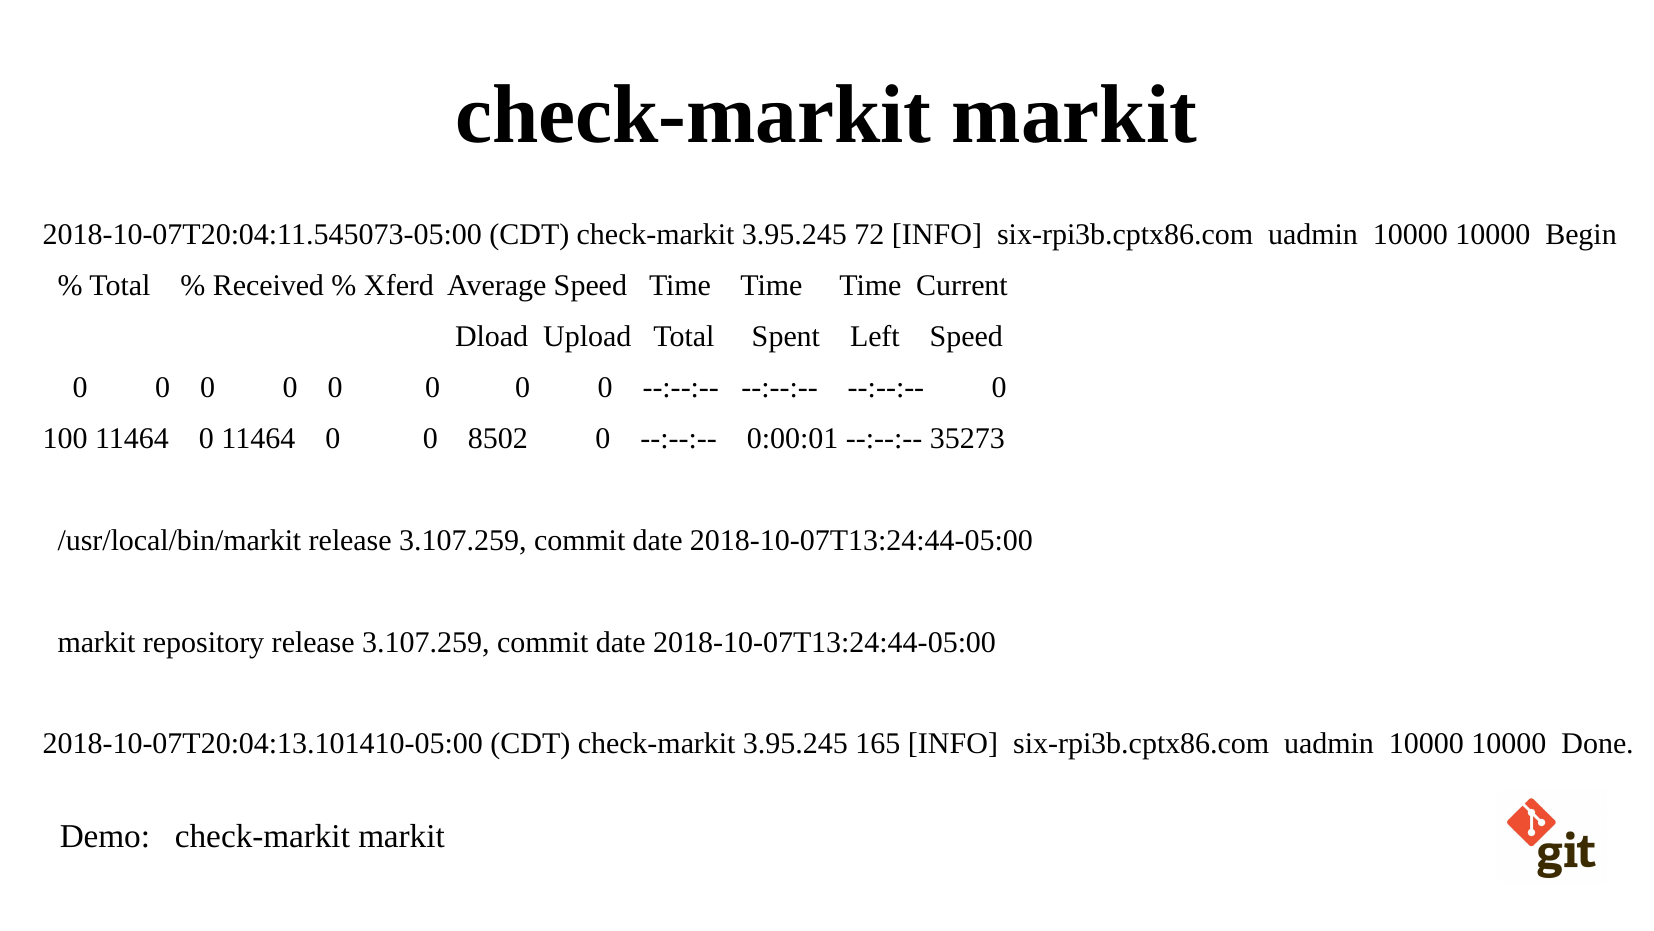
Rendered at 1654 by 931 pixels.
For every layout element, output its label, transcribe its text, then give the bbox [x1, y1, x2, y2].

title check-markit markit [82, 37, 1571, 193]
list 2018-10-07T20:04:11.545073-05:00 (CDT) check-markit 3.95.245 72 [INFO] six-rpi3b.cptx86.com uadmin 10000 10000 Begin % Total % Received % Xferd Average Speed Time Time Time Current Dload Upload Total Spent Left Speed 0 0 0 0 0 0 0 0 --:--:-- --:--:-- --:--:-- 0 100 11464 0 11464 0 0 8502 0 --:--:-- 0:00:01 --:--:-- 35273 /usr/local/bin/markit release 3.107.259, commit date 2018-10-07T13:24:44-05:00 markit repository release 3.107.259, commit date 2018-10-07T13:24:44-05:00 2018-10-07T20:04:13.101410-05:00 (CDT) check-markit 3.95.245 165 [INFO] six-rpi3b.cptx86.com uadmin 10000 10000 Done. [0, 217, 1654, 796]
picture [1497, 789, 1606, 886]
text_box Demo: check-markit markit [45, 810, 1501, 931]
